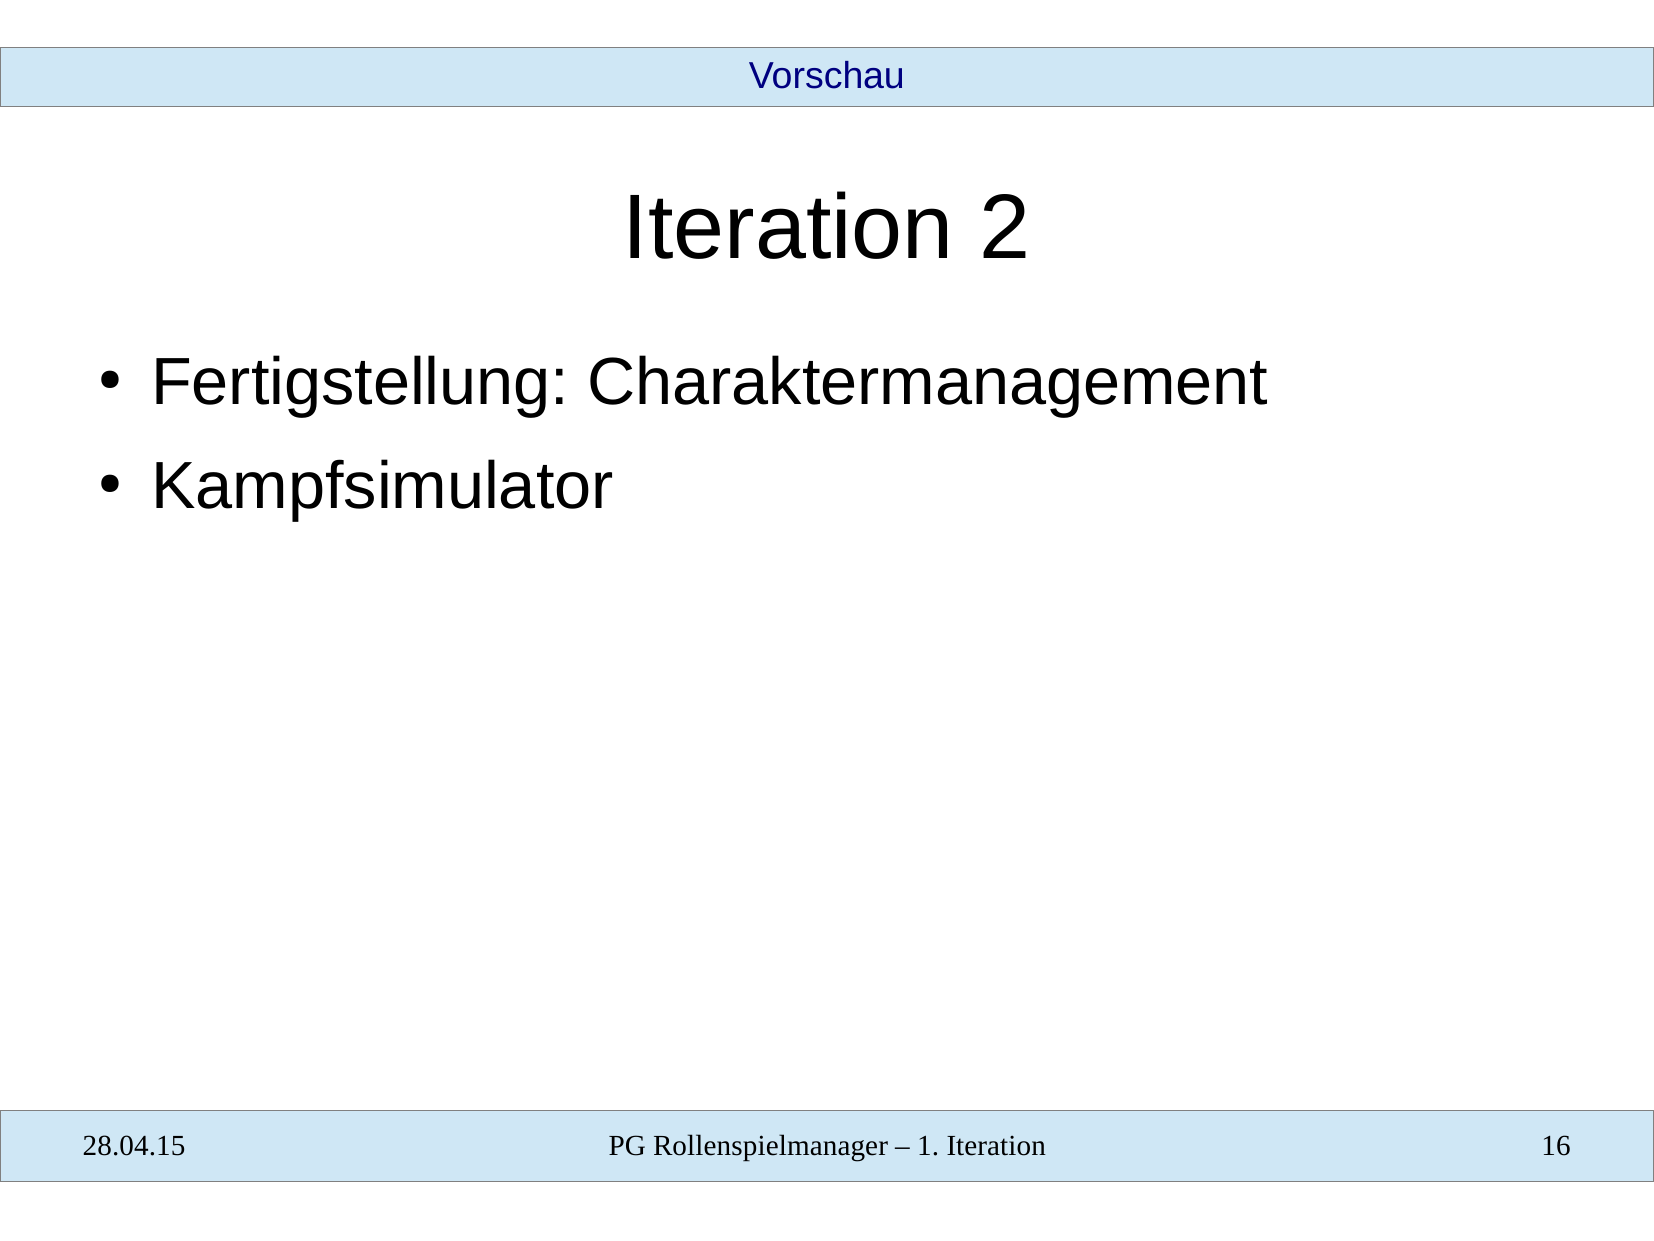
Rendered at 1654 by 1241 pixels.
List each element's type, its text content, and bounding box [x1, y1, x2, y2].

list Fertigstellung: Charaktermanagement Kampfsimulator [80, 343, 1536, 1063]
text_box Vorschau [0, 47, 1654, 105]
title Iteration 2 [82, 123, 1571, 331]
